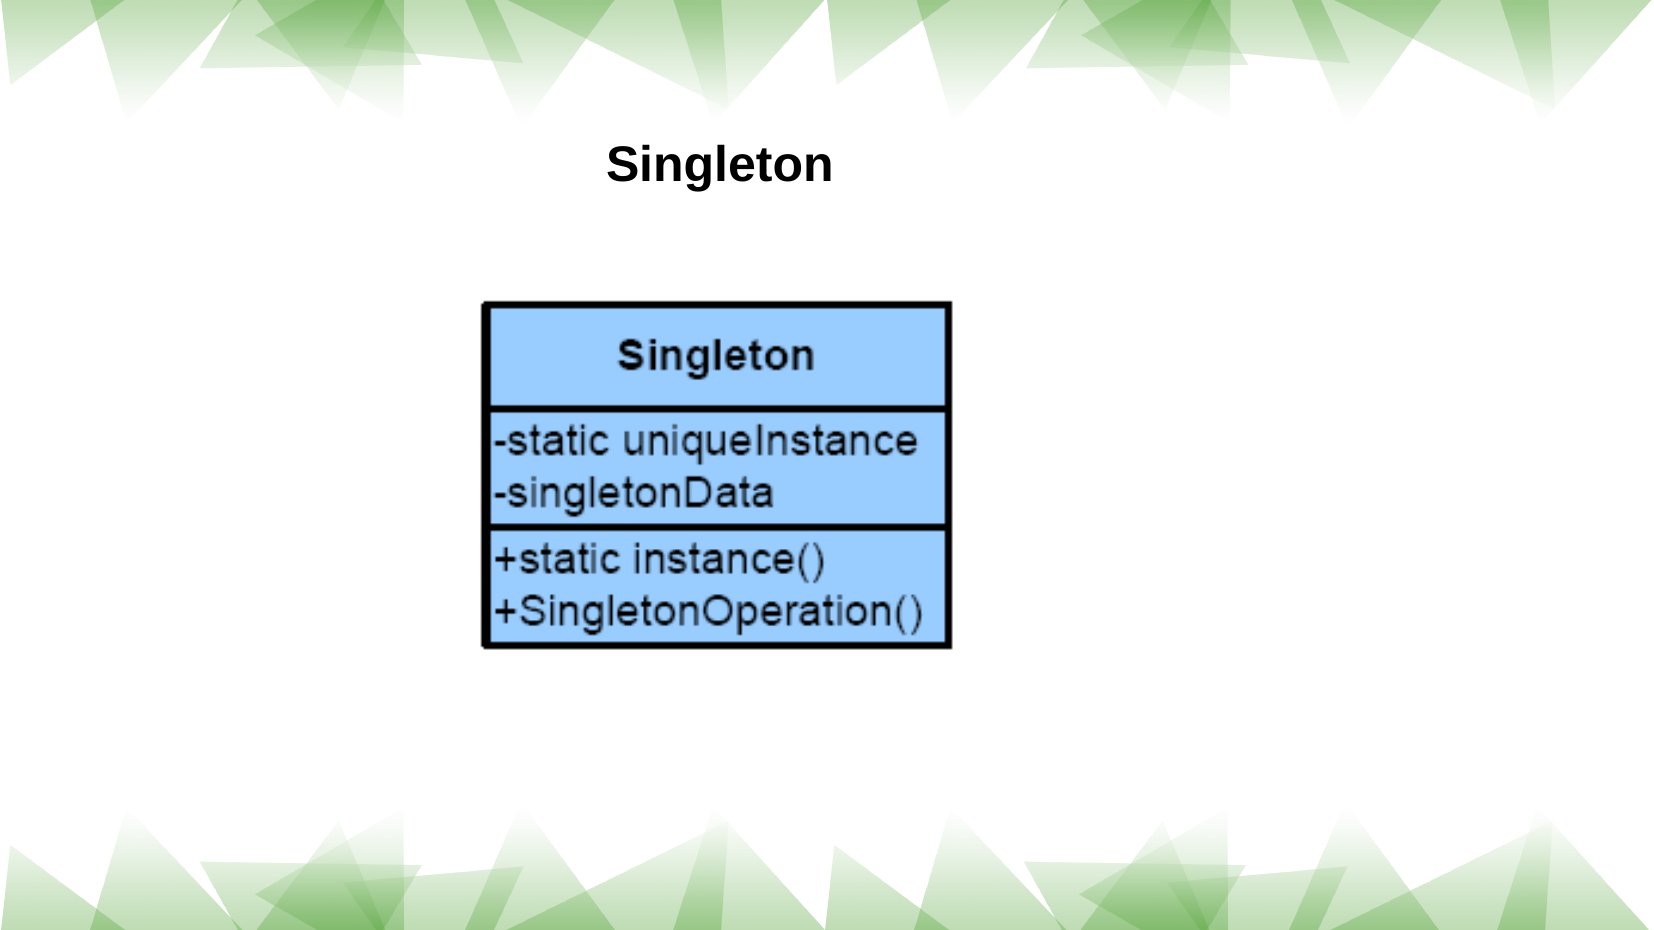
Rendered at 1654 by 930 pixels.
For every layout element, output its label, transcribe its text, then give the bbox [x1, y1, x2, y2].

picture [0, 0, 1653, 128]
picture [458, 257, 991, 691]
title Singleton [360, 90, 1081, 210]
picture [0, 802, 1651, 930]
